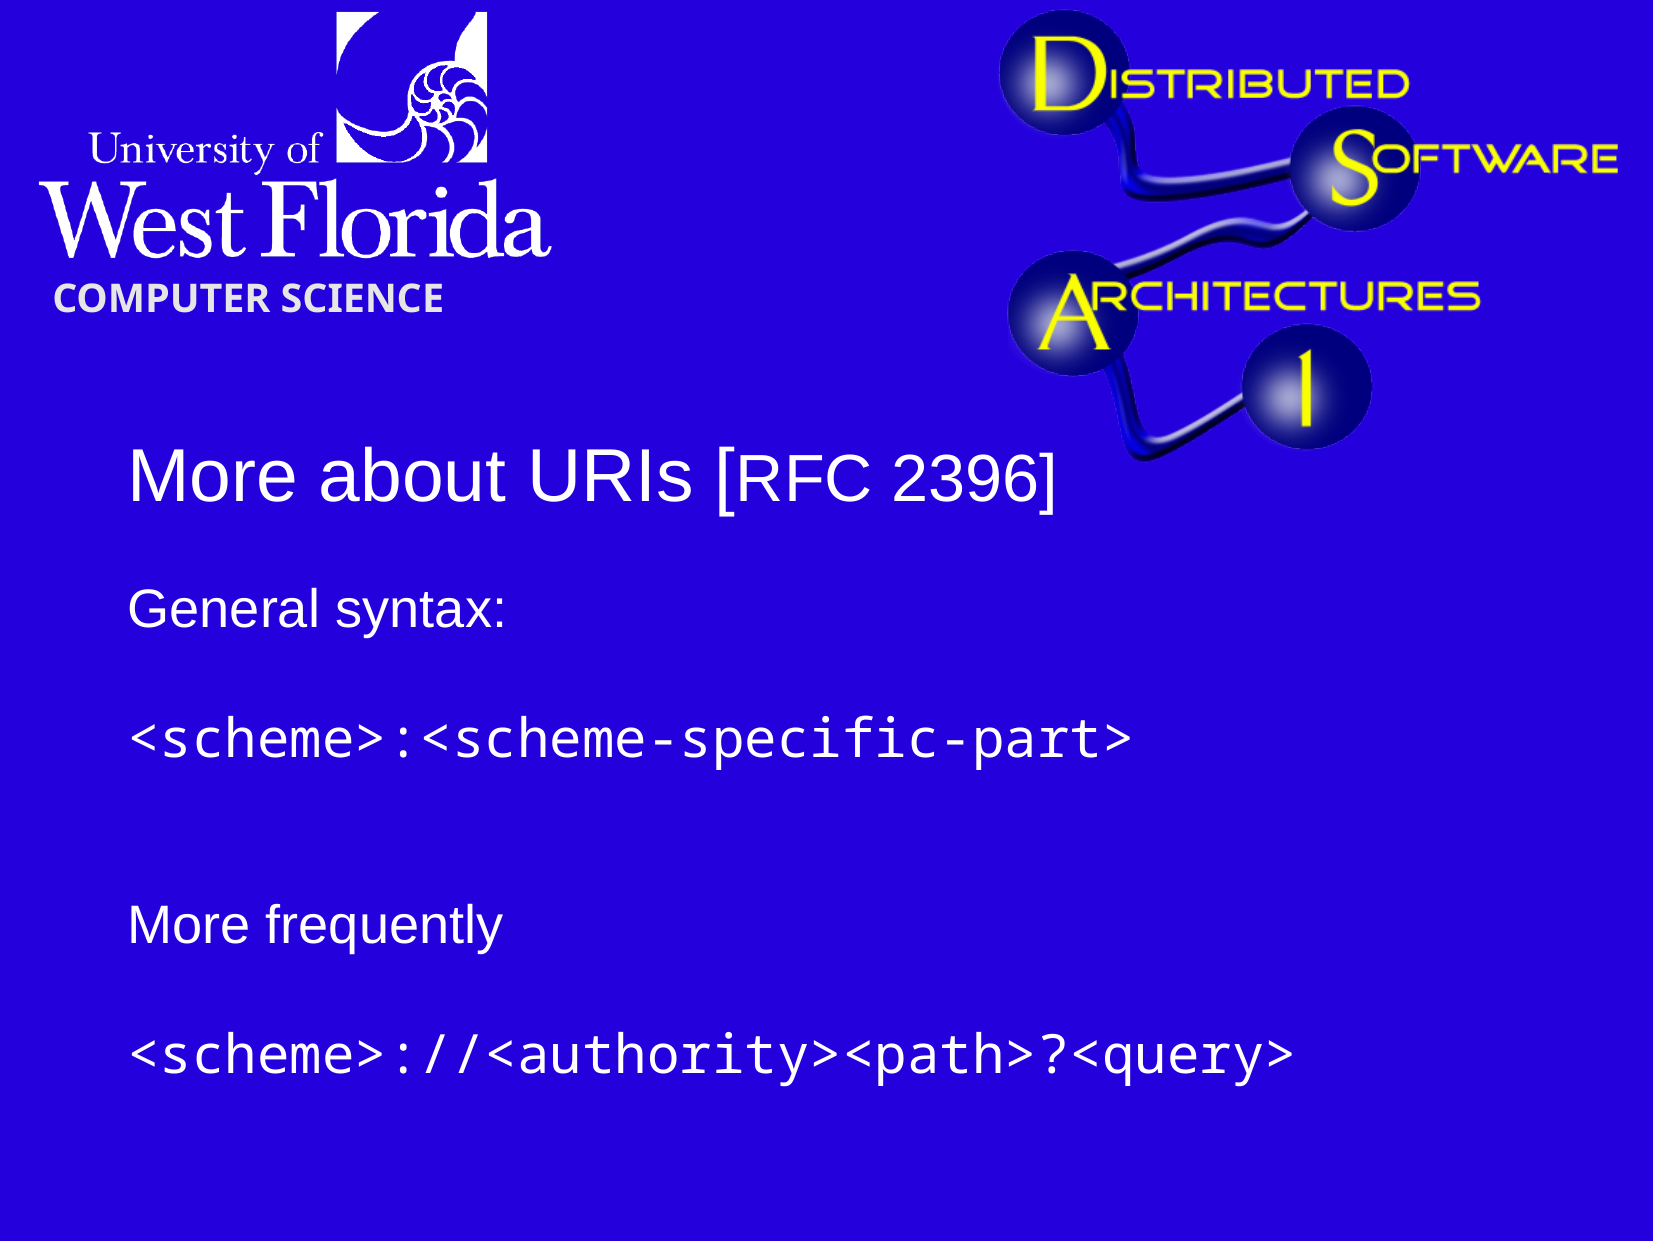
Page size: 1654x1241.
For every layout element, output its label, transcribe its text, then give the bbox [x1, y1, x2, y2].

picture [37, 0, 559, 262]
text_box COMPUTER SCIENCE [37, 262, 563, 334]
picture [910, 0, 1653, 506]
text_box More about URIs [RFC 2396] General syntax: <scheme>:<scheme-specific-part> More frequently <scheme>://<authority><path>?<query> [112, 426, 1426, 1136]
